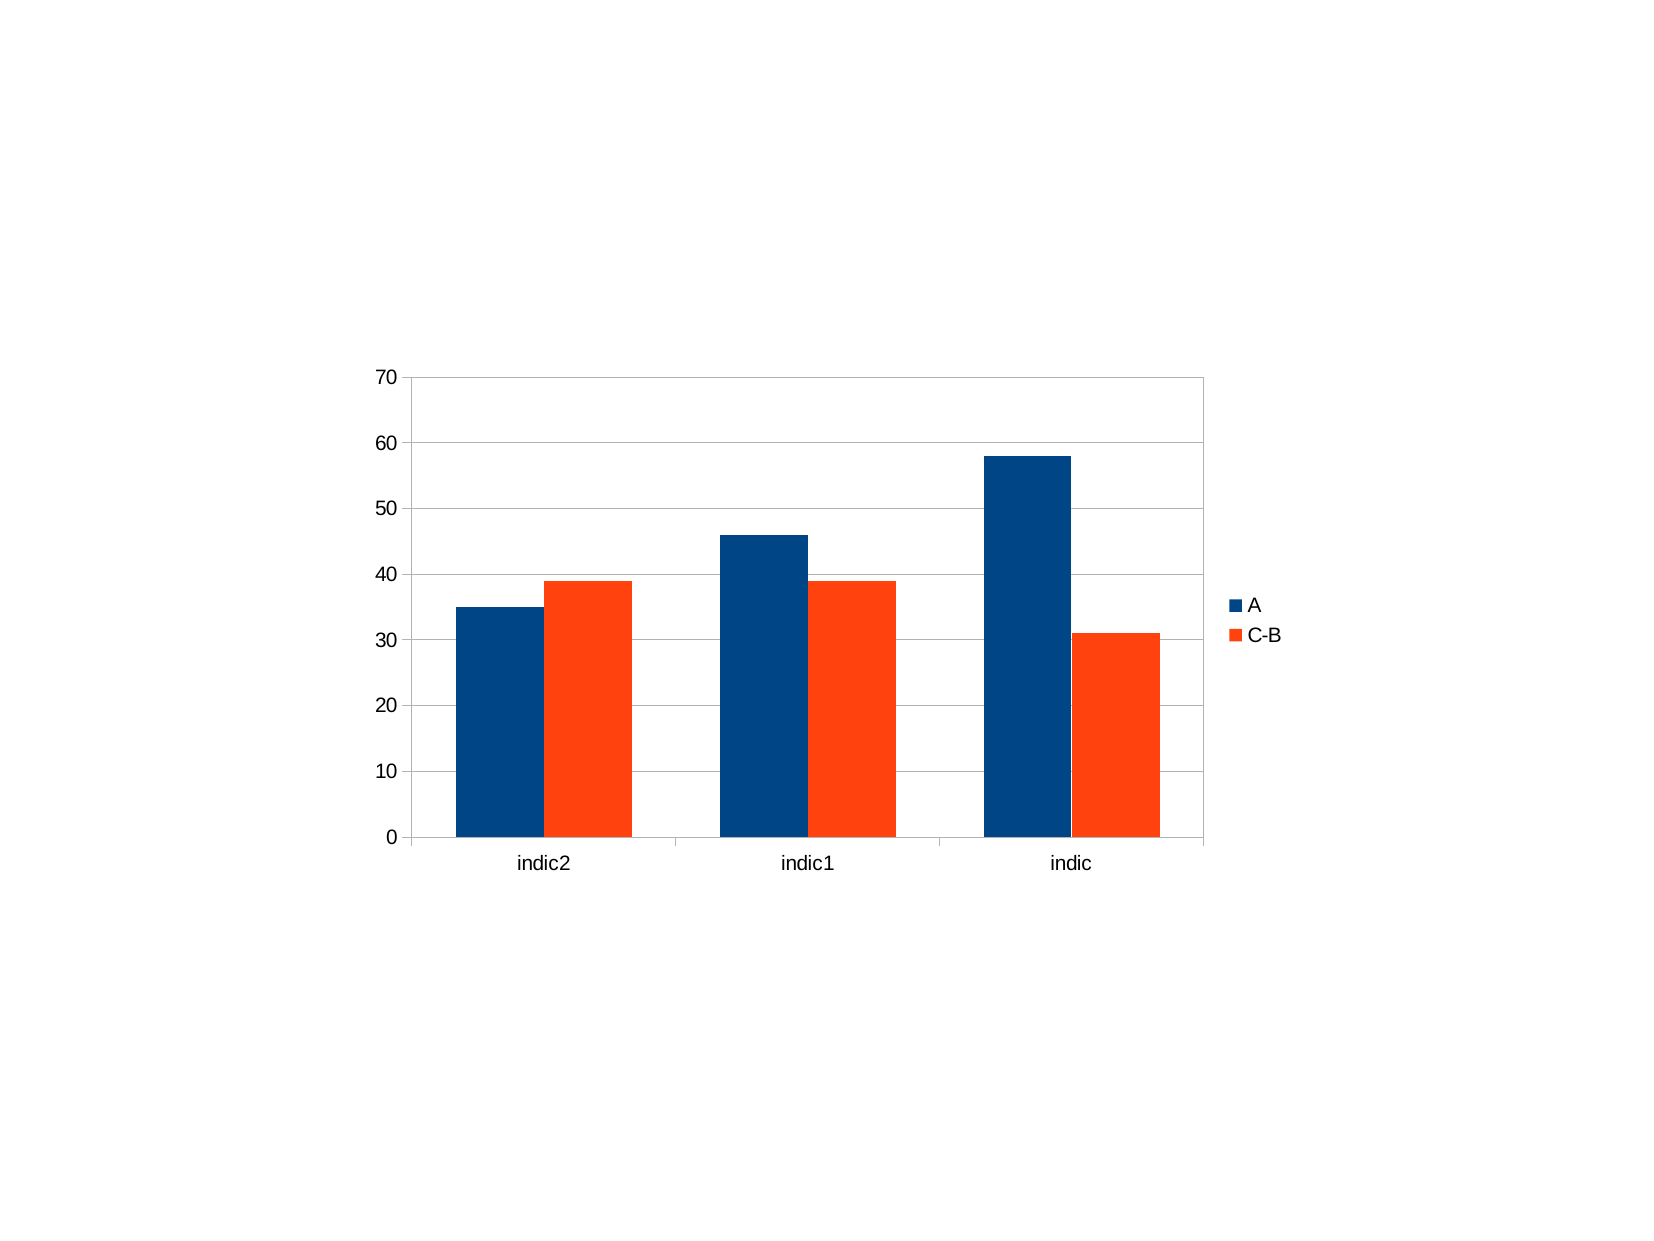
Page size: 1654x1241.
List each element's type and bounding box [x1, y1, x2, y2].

chart [356, 354, 1302, 886]
